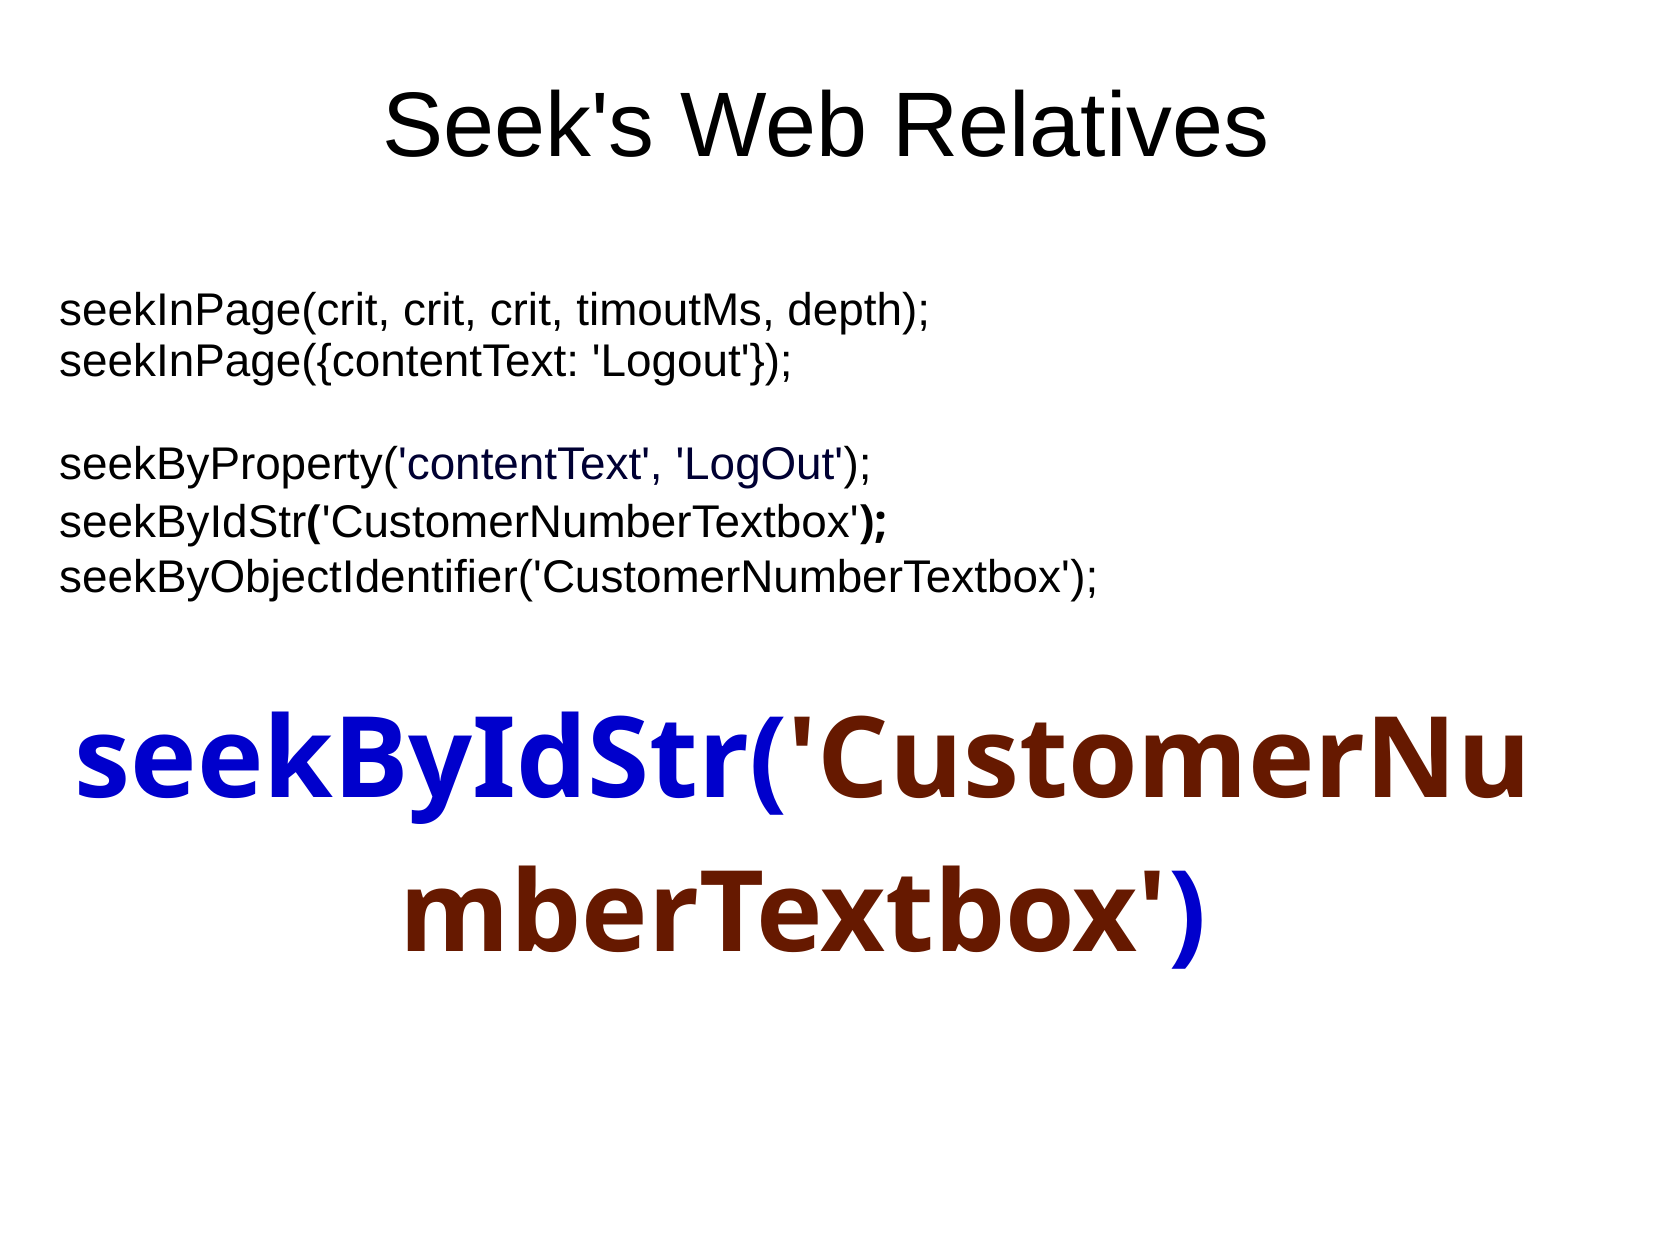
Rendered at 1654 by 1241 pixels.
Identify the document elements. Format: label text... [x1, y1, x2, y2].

title Seek's Web Relatives [82, 49, 1571, 201]
subtitle seekInPage(crit, crit, crit, timoutMs, depth); seekInPage({contentText: 'Logout'}); seekByProperty('contentText', 'LogOut'); seekByIdStr('CustomerNumberTextbox'); seekByObjectIdentifier('CustomerNumberTextbox'); seekByIdStr('CustomerNumberTextbox') [59, 209, 1548, 1028]
